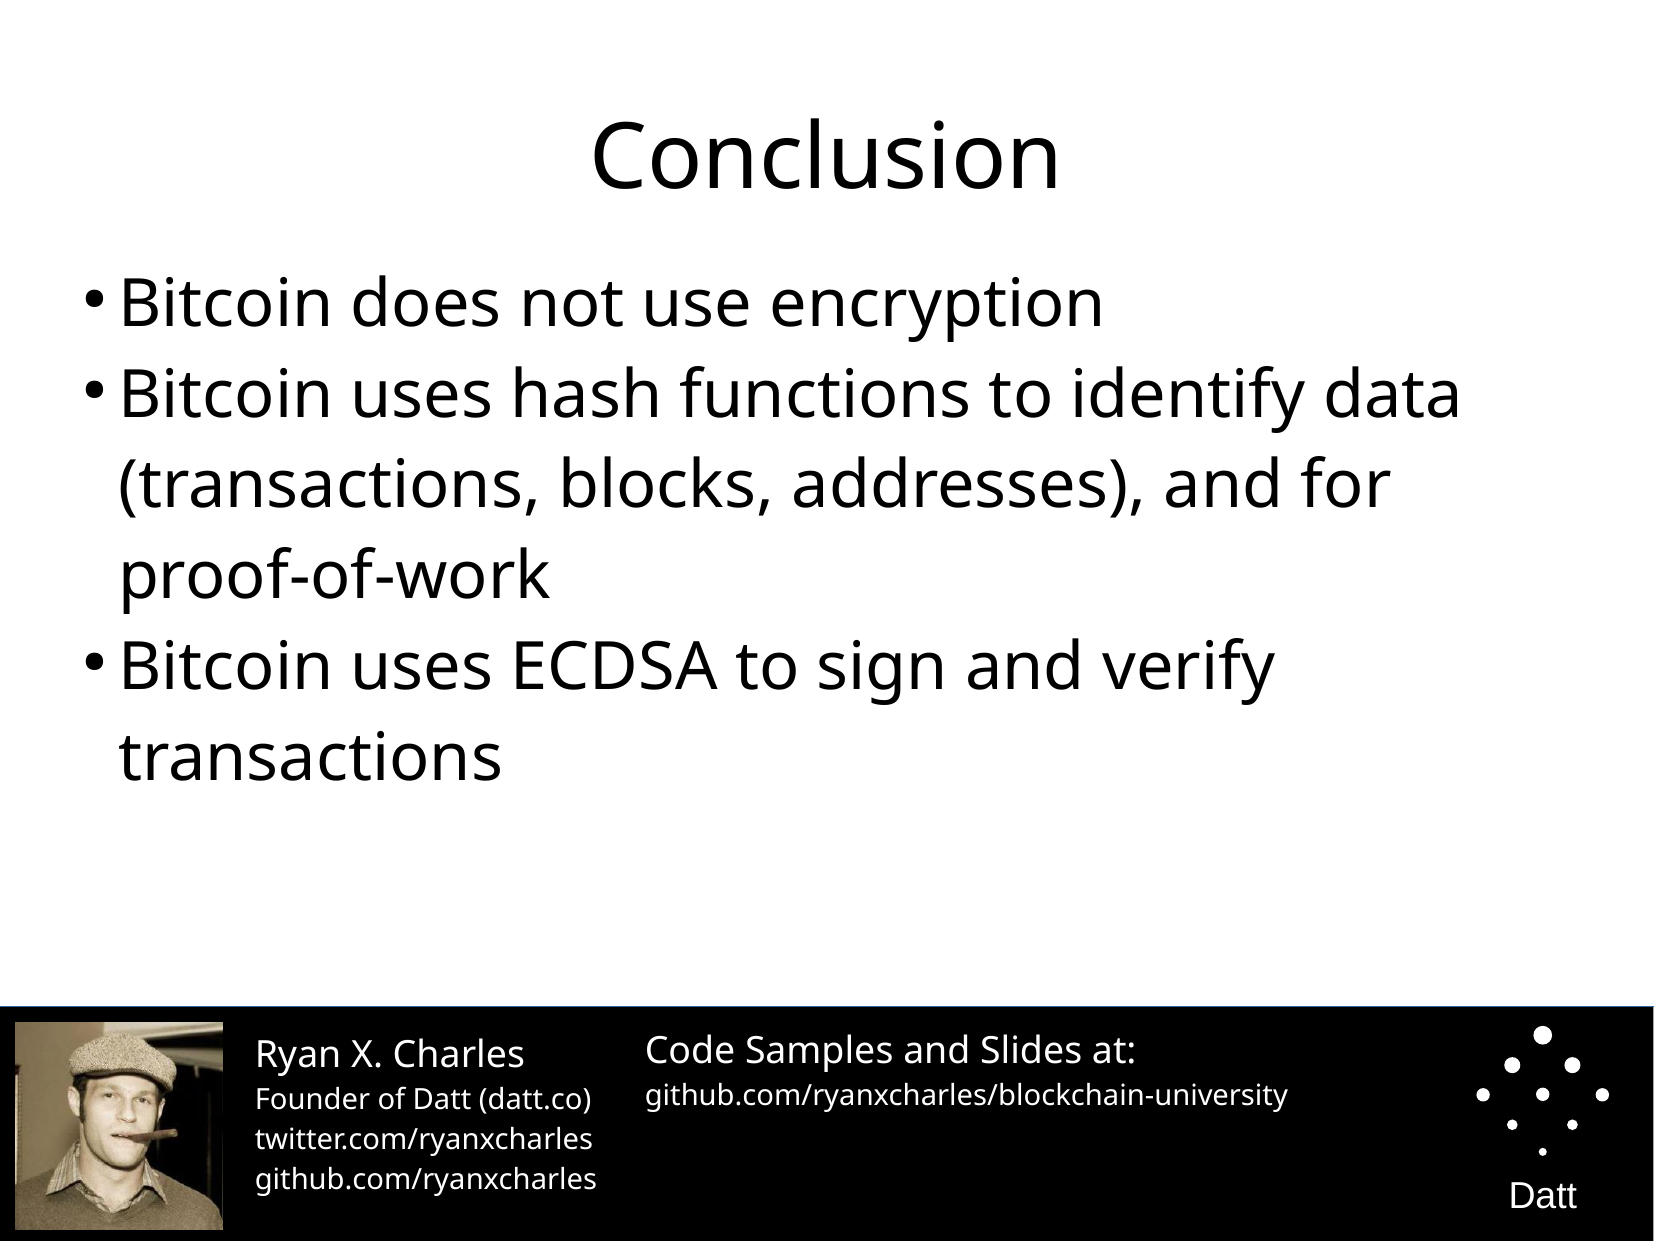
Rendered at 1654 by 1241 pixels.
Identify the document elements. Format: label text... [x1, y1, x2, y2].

text_box Ryan X. Charles Founder of Datt (datt.co) twitter.com/ryanxcharles github.com/ryanxcharles [240, 1020, 976, 1241]
title Conclusion [82, 49, 1571, 257]
text_box Datt [1452, 1167, 1633, 1241]
subtitle Bitcoin does not use encryption Bitcoin uses hash functions to identify data (transactions, blocks, addresses), and for proof-of-work Bitcoin uses ECDSA to sign and verify transactions [82, 257, 1571, 1010]
text_box Code Samples and Slides at: github.com/ryanxcharles/blockchain-university [630, 1015, 1403, 1156]
picture [15, 1022, 223, 1231]
picture [1475, 1023, 1611, 1159]
text_box [0, 1006, 1654, 1241]
